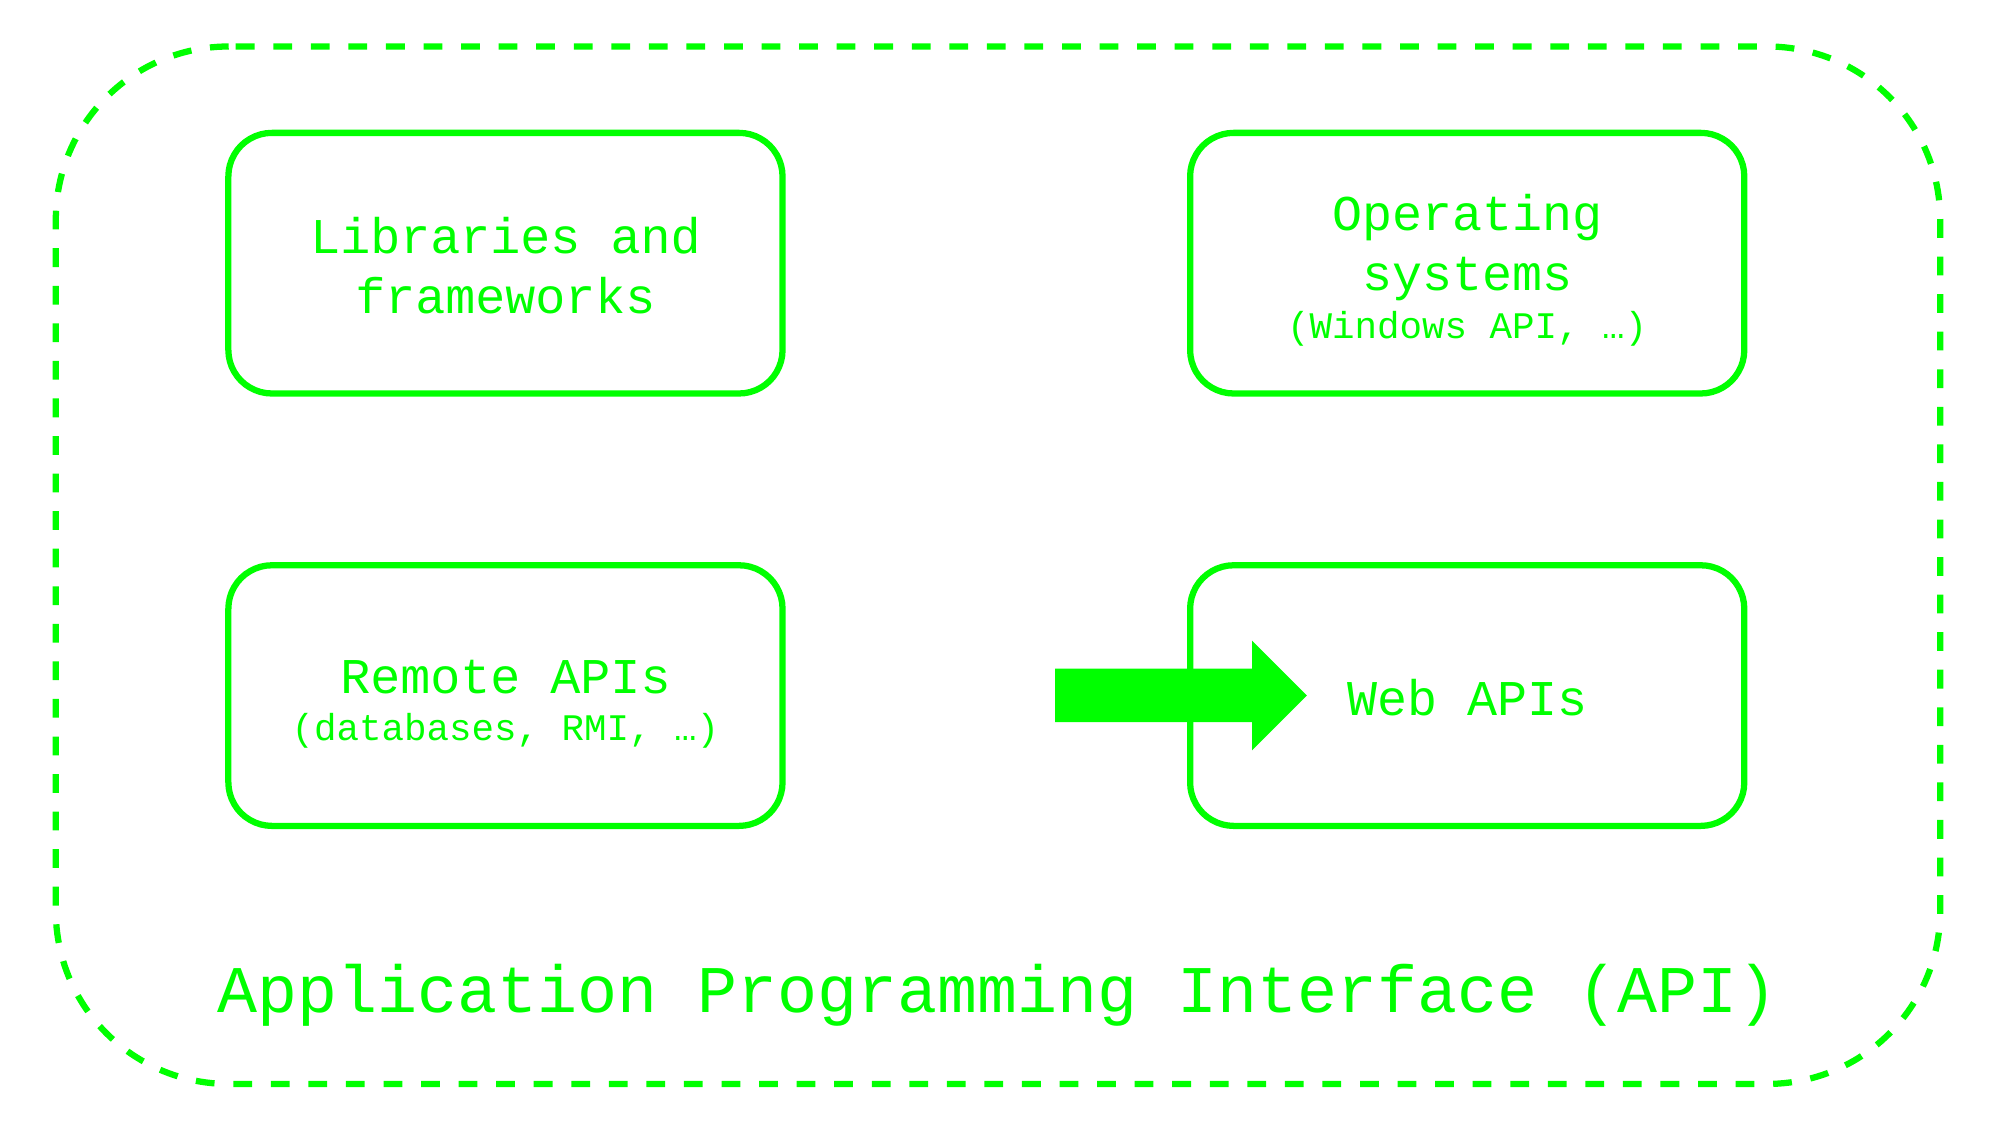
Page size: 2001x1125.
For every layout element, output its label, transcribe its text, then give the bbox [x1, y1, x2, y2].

text_box [1058, 648, 1303, 743]
text_box Remote APIs (databases, RMI, …) [228, 565, 783, 826]
text_box Application Programming Interface (API) [55, 46, 1941, 1084]
text_box Libraries and frameworks [228, 132, 783, 394]
text_box Operating systems (Windows API, …) [1190, 132, 1745, 394]
text_box Web APIs [1190, 565, 1745, 826]
